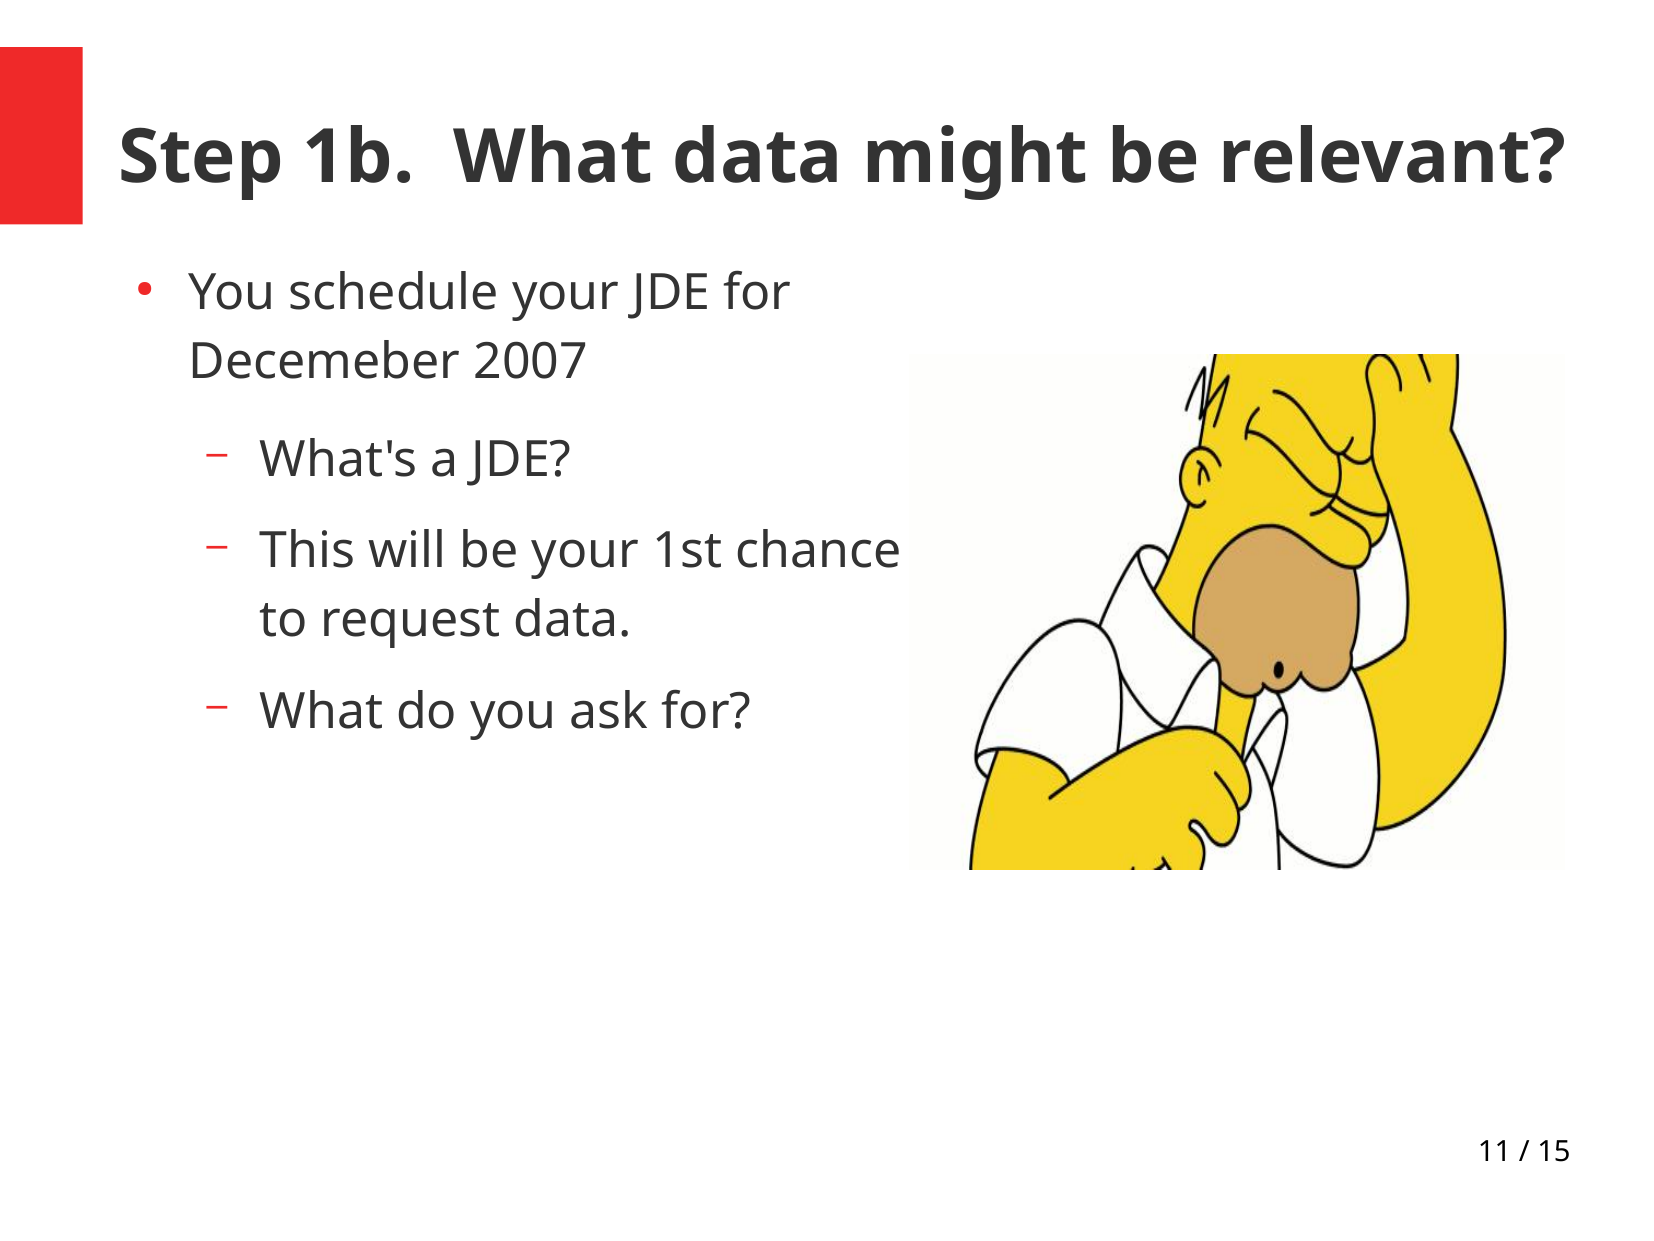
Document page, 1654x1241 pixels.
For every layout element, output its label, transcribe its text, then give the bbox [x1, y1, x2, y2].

list You schedule your JDE for Decemeber 2007 What's a JDE? This will be your 1st chance to request data. What do you ask for? [118, 257, 934, 1111]
picture [909, 354, 1565, 870]
title Step 1b. What data might be relevant? [118, 49, 1571, 257]
